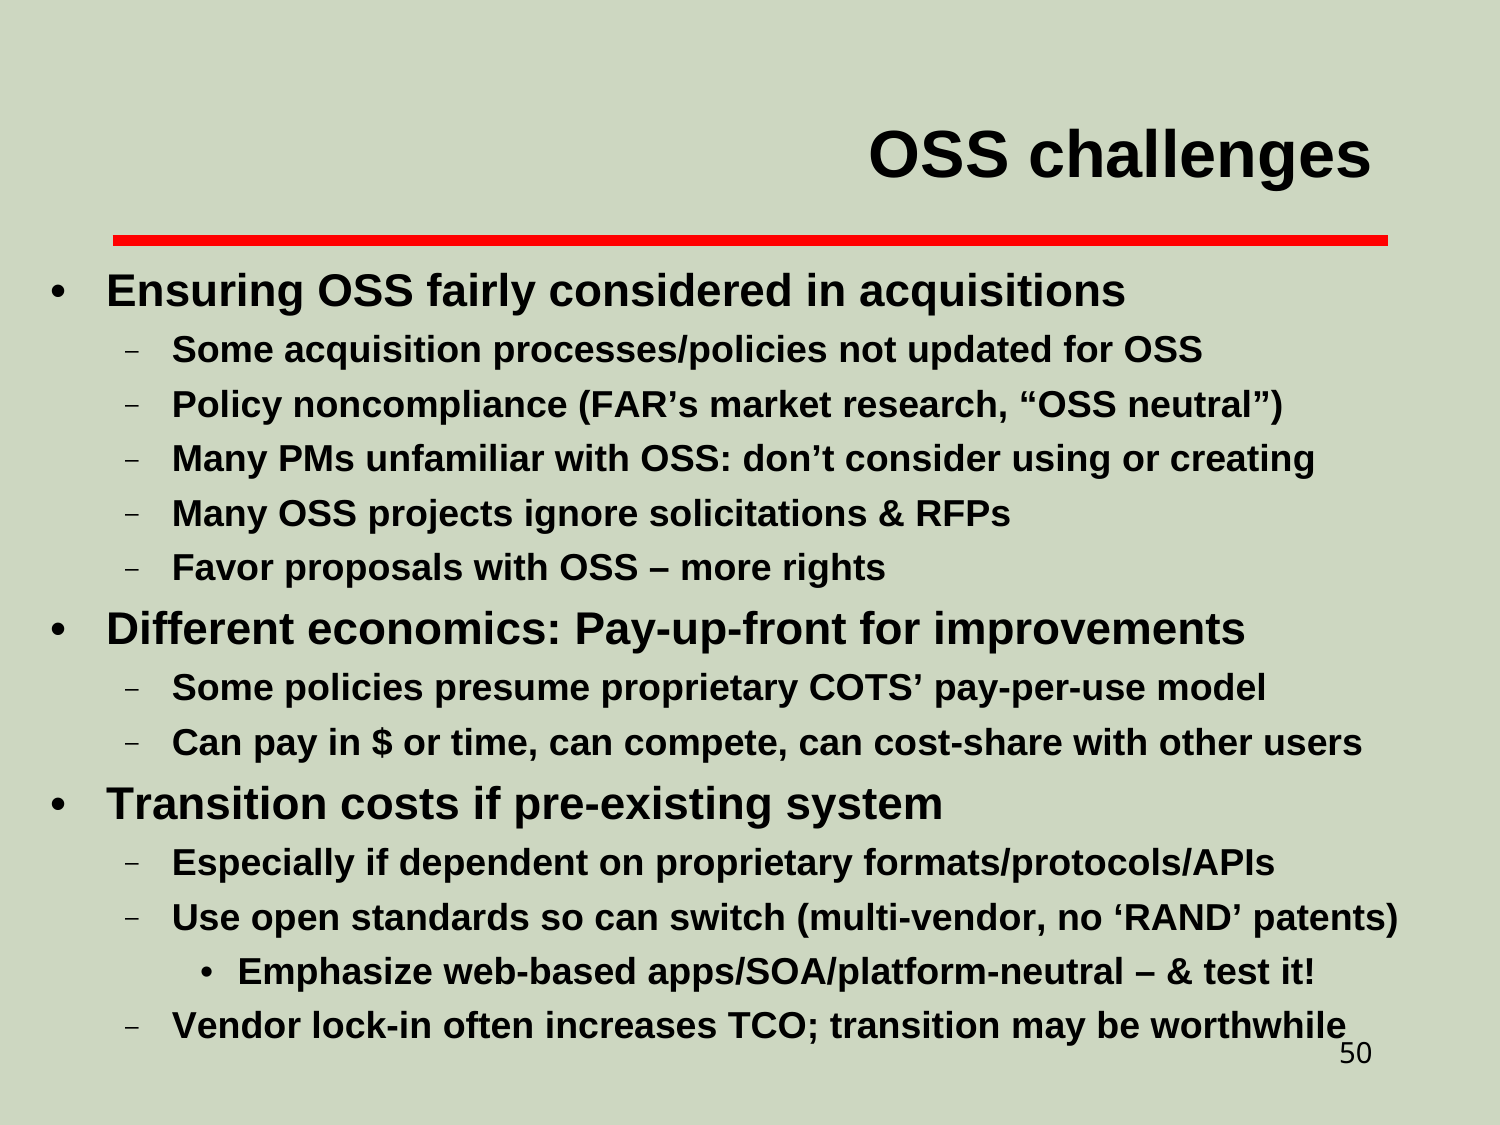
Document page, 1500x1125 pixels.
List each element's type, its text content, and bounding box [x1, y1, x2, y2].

title OSS challenges [337, 85, 1388, 224]
list Ensuring OSS fairly considered in acquisitions Some acquisition processes/policies not updated for OSS Policy noncompliance (FAR’s market research, “OSS neutral”) Many PMs unfamiliar with OSS: don’t consider using or creating Many OSS projects ignore solicitations & RFPs Favor proposals with OSS – more rights Different economics: Pay-up-front for improvements Some policies presume proprietary COTS’ pay-per-use model Can pay in $ or time, can compete, can cost-share with other users Transition costs if pre-existing system Especially if dependent on proprietary formats/protocols/APIs Use open standards so can switch (multi-vendor, no ‘RAND’ patents) Emphasize web-based apps/SOA/platform-neutral – & test it! Vendor lock-in often increases TCO; transition may be worthwhile [49, 265, 1435, 1064]
